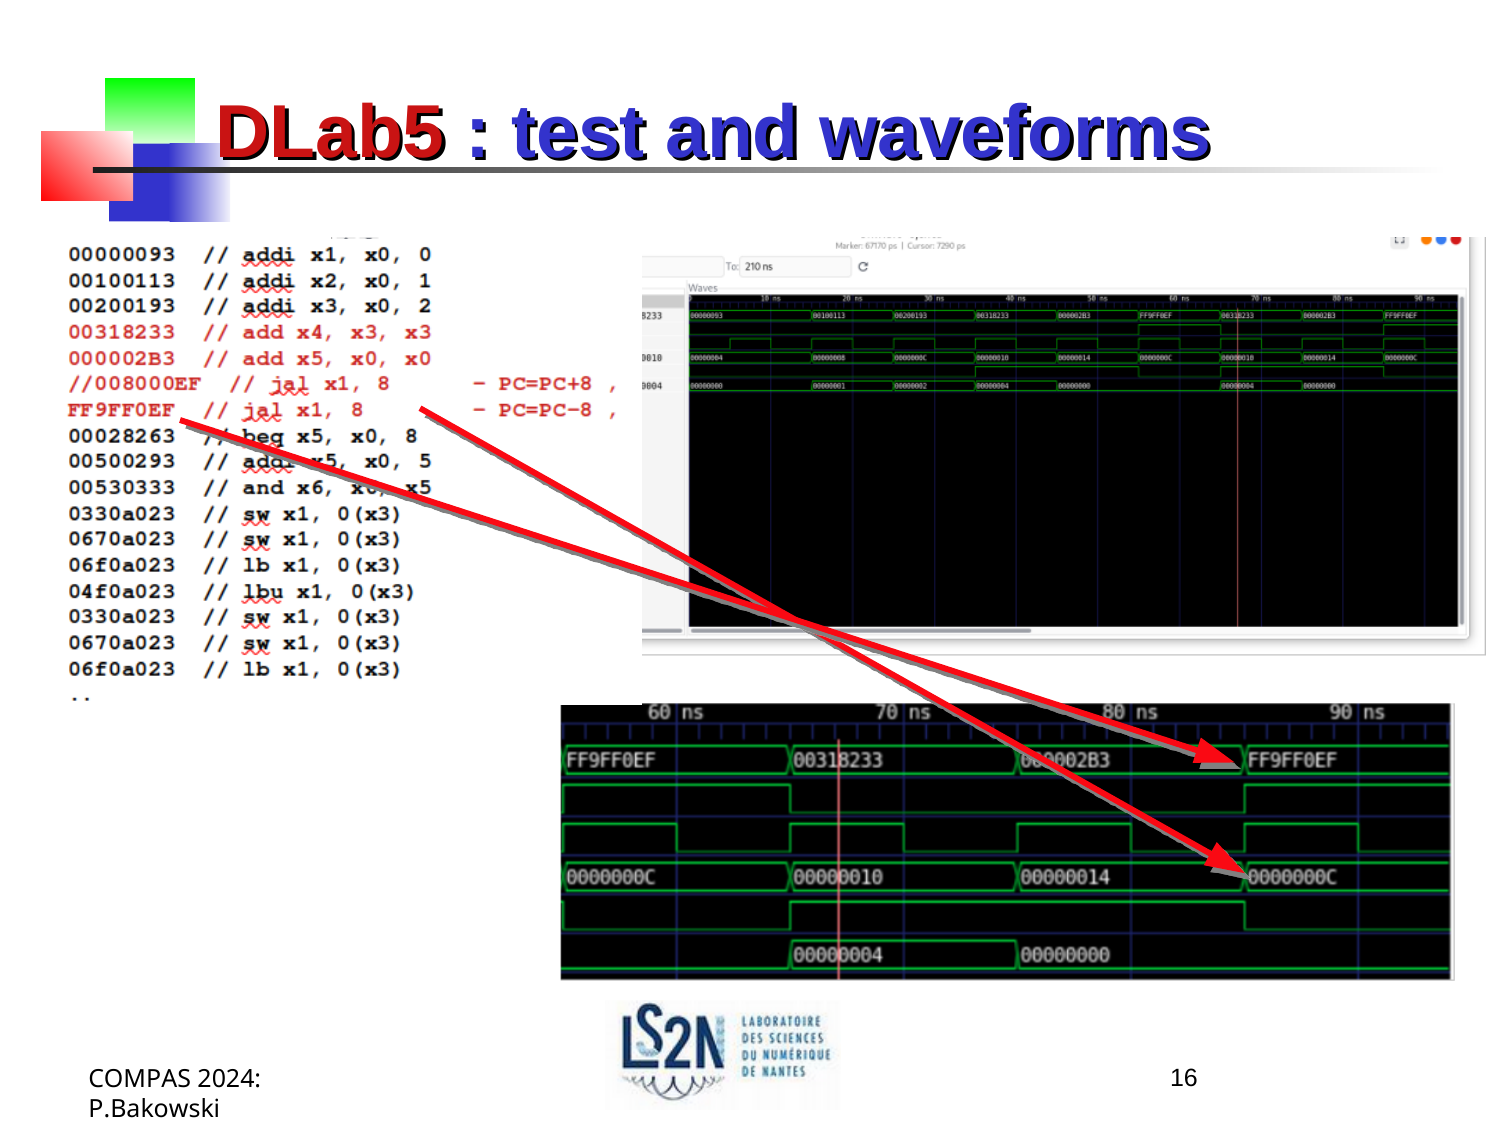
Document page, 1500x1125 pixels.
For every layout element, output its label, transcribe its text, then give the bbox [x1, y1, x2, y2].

picture [32, 237, 1486, 1110]
title DLab5 : test and waveforms [200, 74, 1381, 180]
